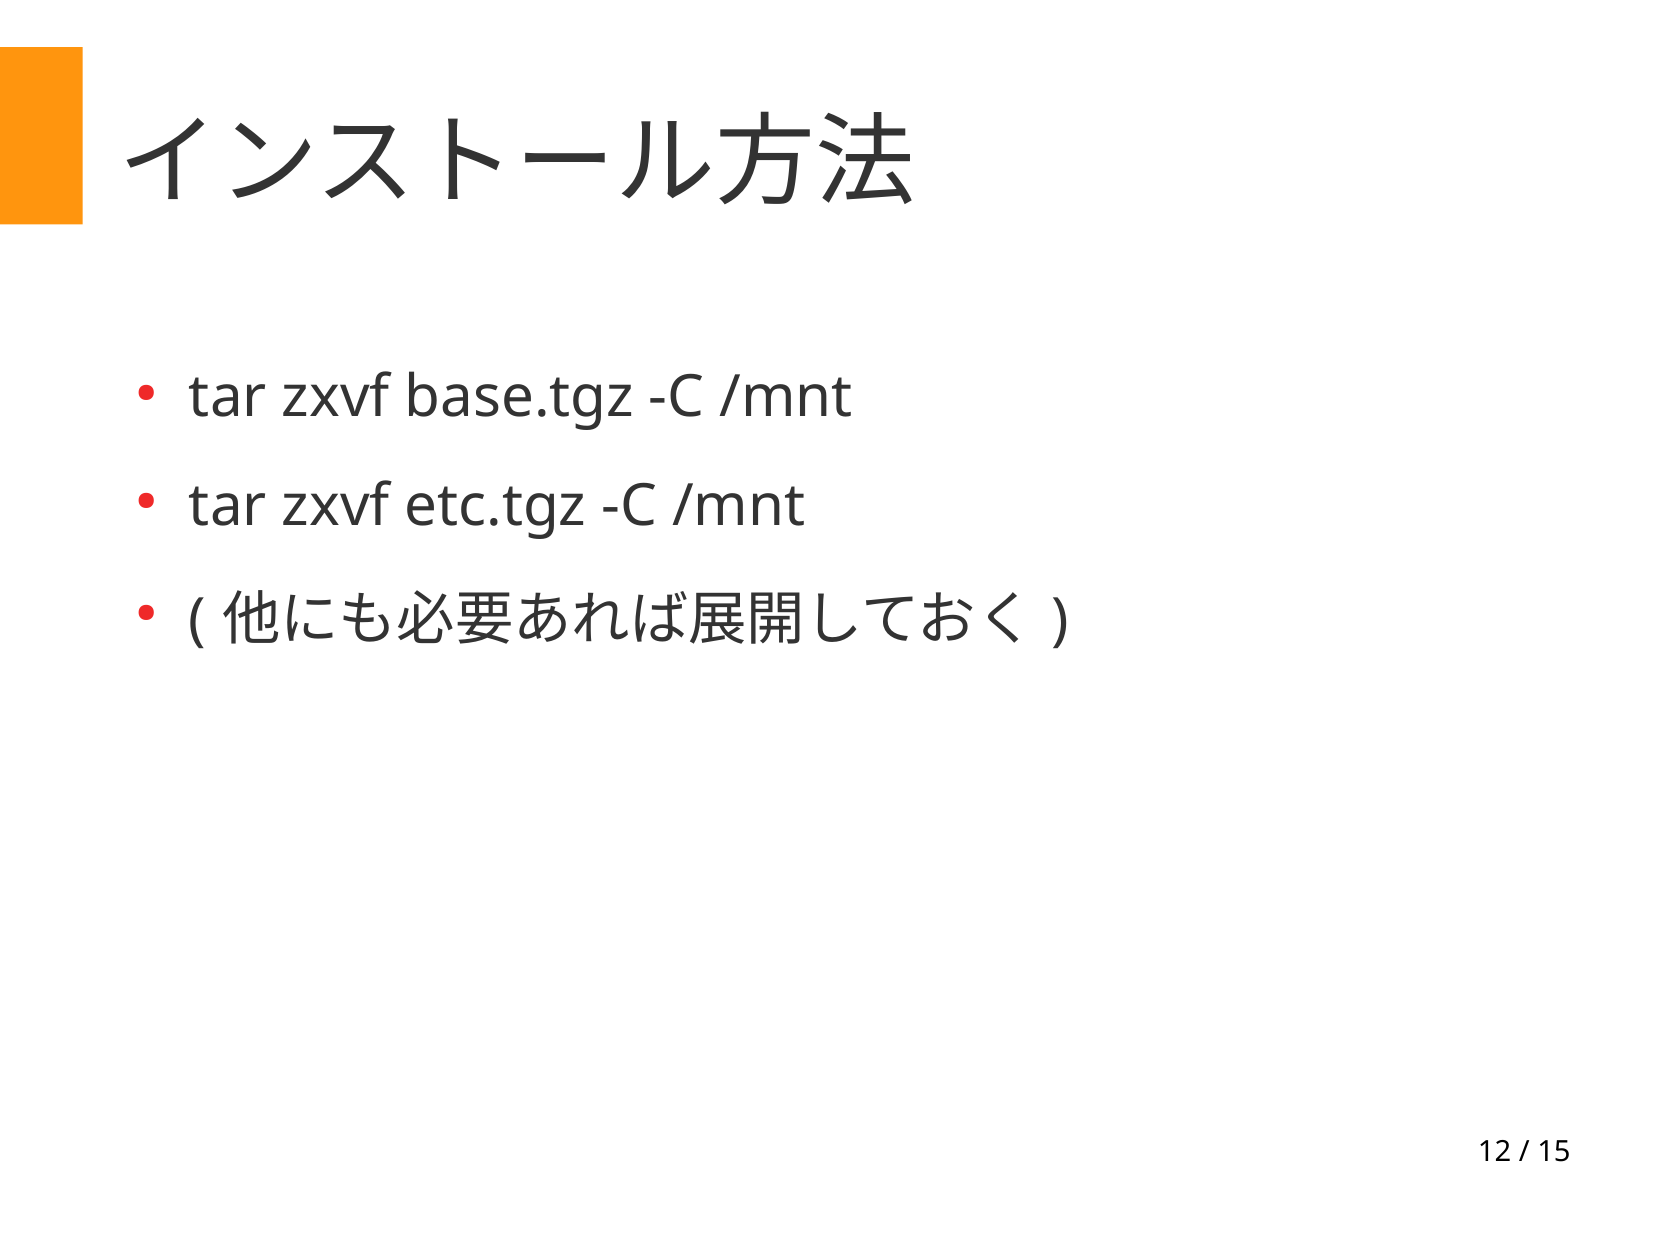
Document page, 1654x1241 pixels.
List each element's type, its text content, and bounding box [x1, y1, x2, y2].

title インストール方法 [118, 49, 1571, 257]
list tar zxvf base.tgz -C /mnt tar zxvf etc.tgz -C /mnt (他にも必要あれば展開しておく) [118, 354, 1536, 1074]
